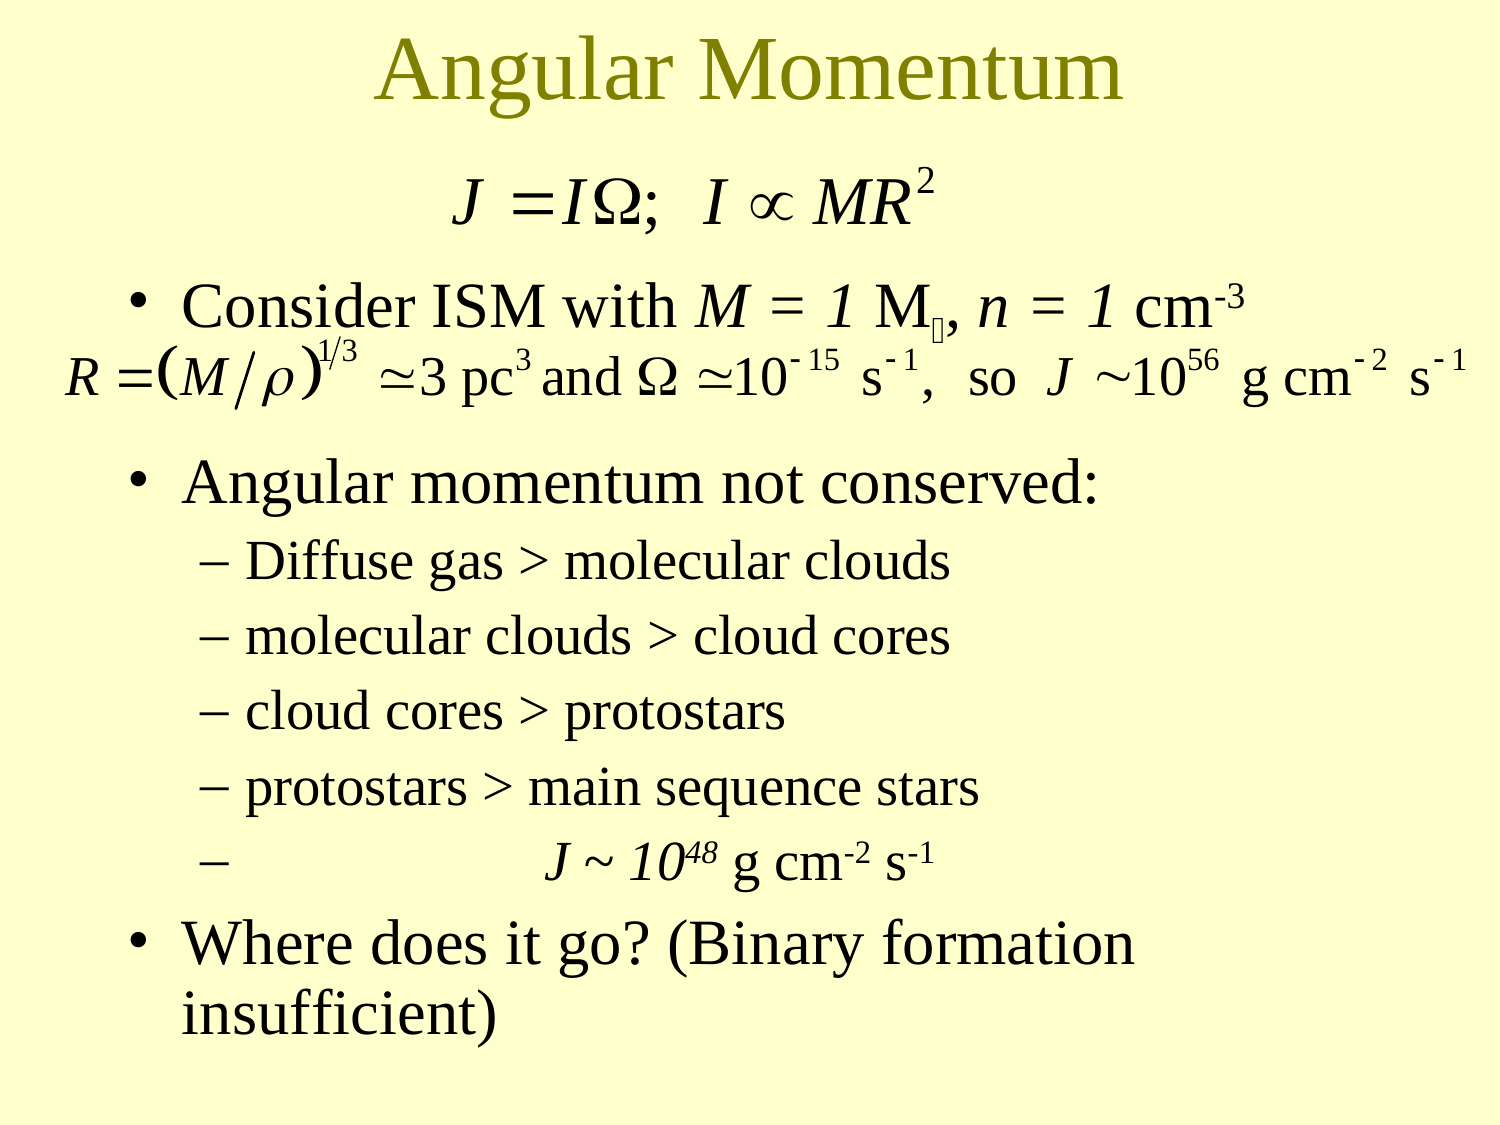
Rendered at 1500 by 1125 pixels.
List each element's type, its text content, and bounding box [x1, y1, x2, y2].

chart [437, 149, 951, 253]
list Consider ISM with M = 1 M, n = 1 cm-3 Angular momentum not conserved: Diffuse gas > molecular clouds molecular clouds > cloud cores cloud cores > protostars protostars > main sequence stars J ~ 1048 g cm-2 s-1 Where does it go? (Binary formation insufficient) [112, 162, 1388, 324]
list Consider ISM with M = 1 M, n = 1 cm-3 Angular momentum not conserved: Diffuse gas > molecular clouds molecular clouds > cloud cores cloud cores > protostars protostars > main sequence stars J ~ 1048 g cm-2 s-1 Where does it go? (Binary formation insufficient) [112, 429, 1388, 1063]
chart [54, 324, 1476, 429]
title Angular Momentum [112, 12, 1388, 113]
